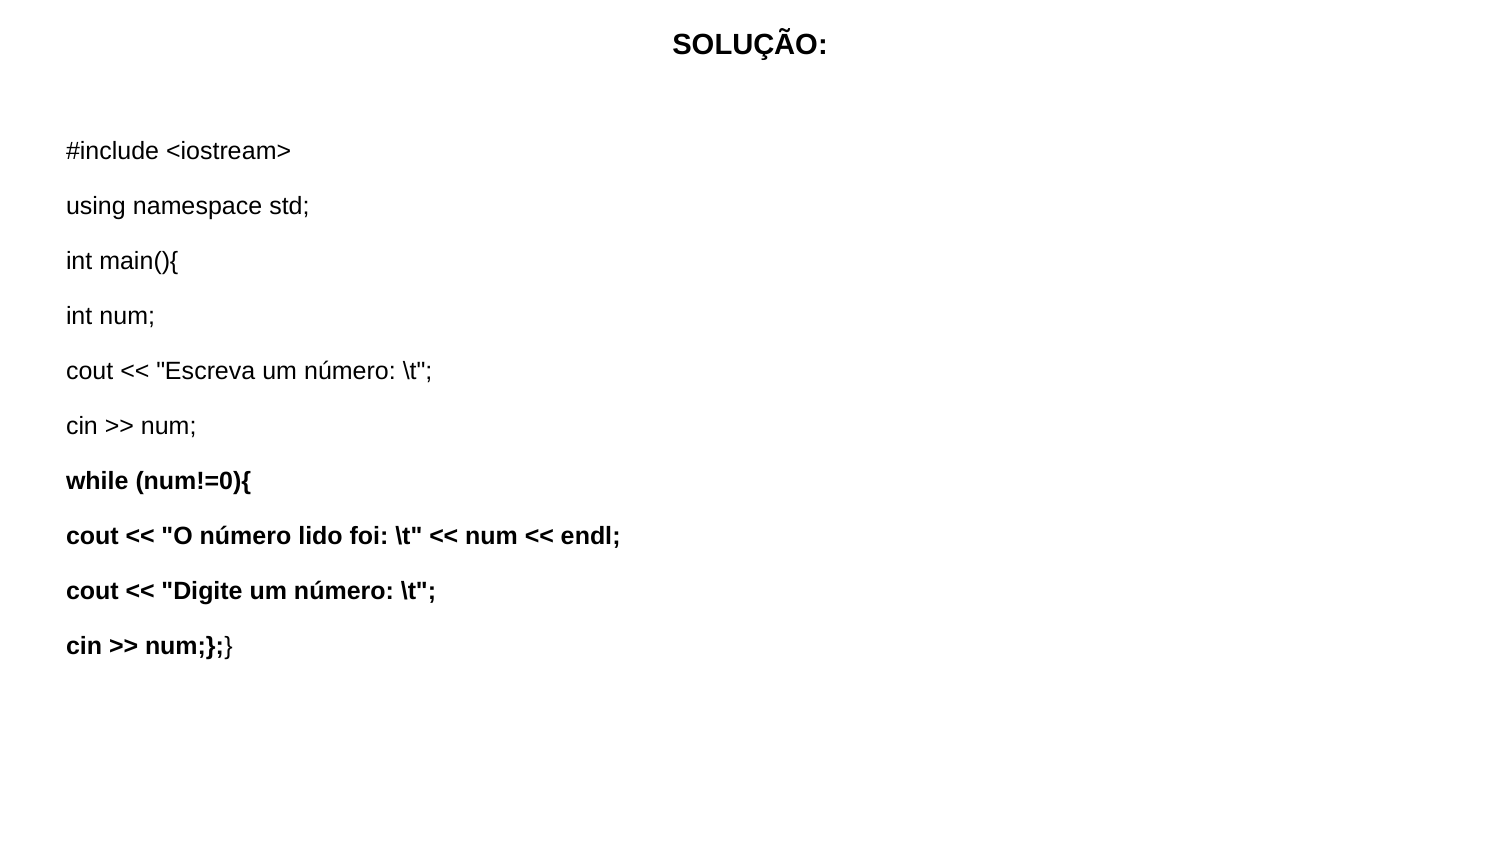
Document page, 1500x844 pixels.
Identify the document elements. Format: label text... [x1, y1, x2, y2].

list #include <iostream> using namespace std; int main(){ int num; cout << "Escreva um número: \t"; cin >> num; while (num!=0){ cout << "O número lido foi: \t" << num << endl; cout << "Digite um número: \t"; cin >> num;};} [51, 119, 1449, 834]
title SOLUÇÃO: [51, 10, 1449, 105]
